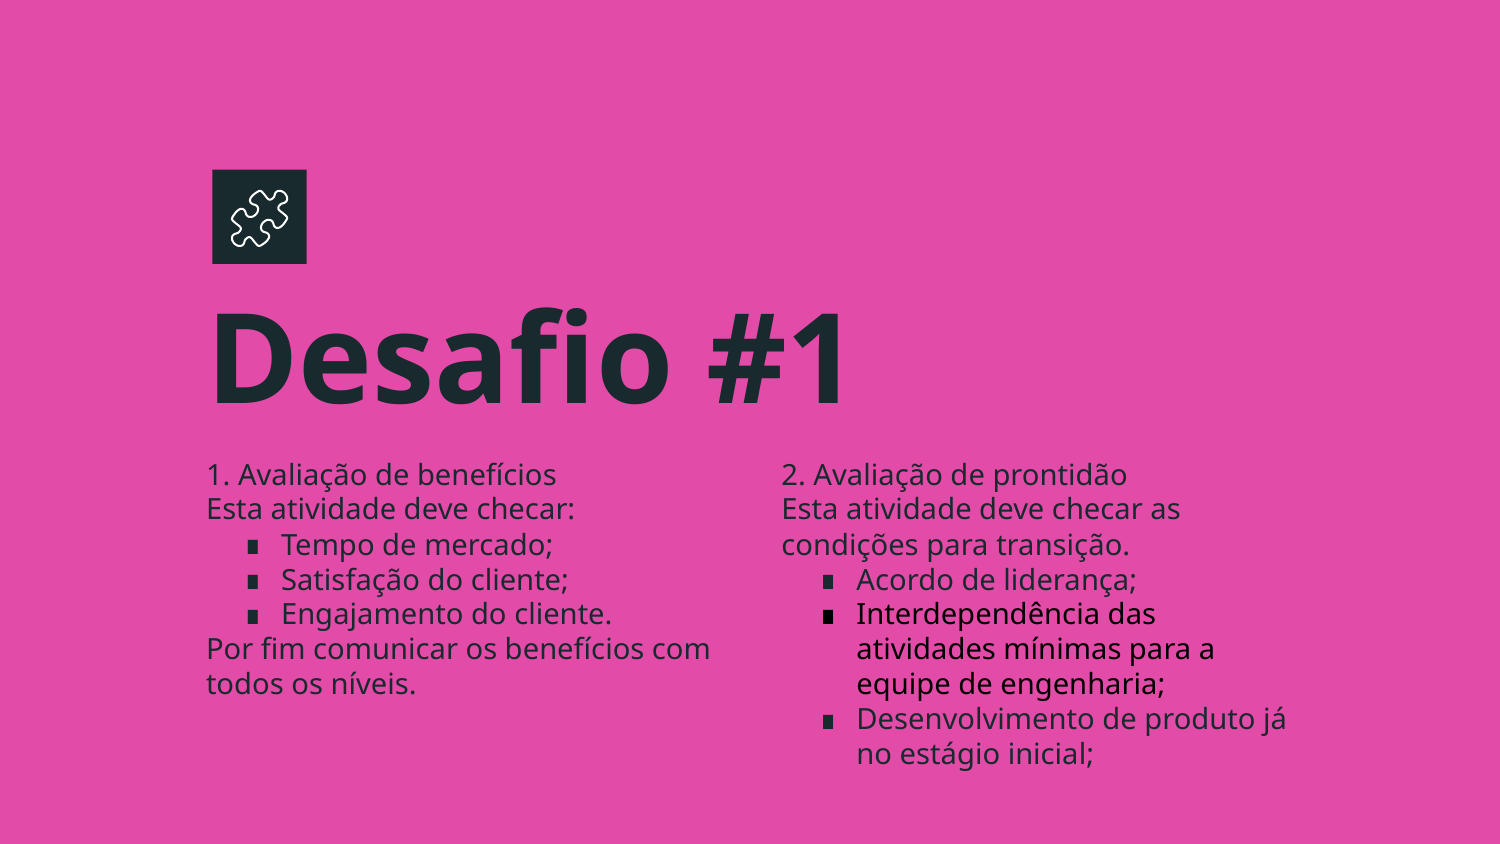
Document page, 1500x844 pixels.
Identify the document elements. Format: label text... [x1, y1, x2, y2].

title Desafio #1 [190, 263, 1310, 441]
list 1. Avaliação de benefícios Esta atividade deve checar: Tempo de mercado; Satisfação do cliente; Engajamento do cliente. Por fim comunicar os benefícios com todos os níveis. [190, 441, 734, 808]
list 2. Avaliação de prontidão Esta atividade deve checar as condições para transição. Acordo de liderança; Interdependência das atividades mínimas para a equipe de engenharia; Desenvolvimento de produto já no estágio inicial; [766, 440, 1309, 808]
